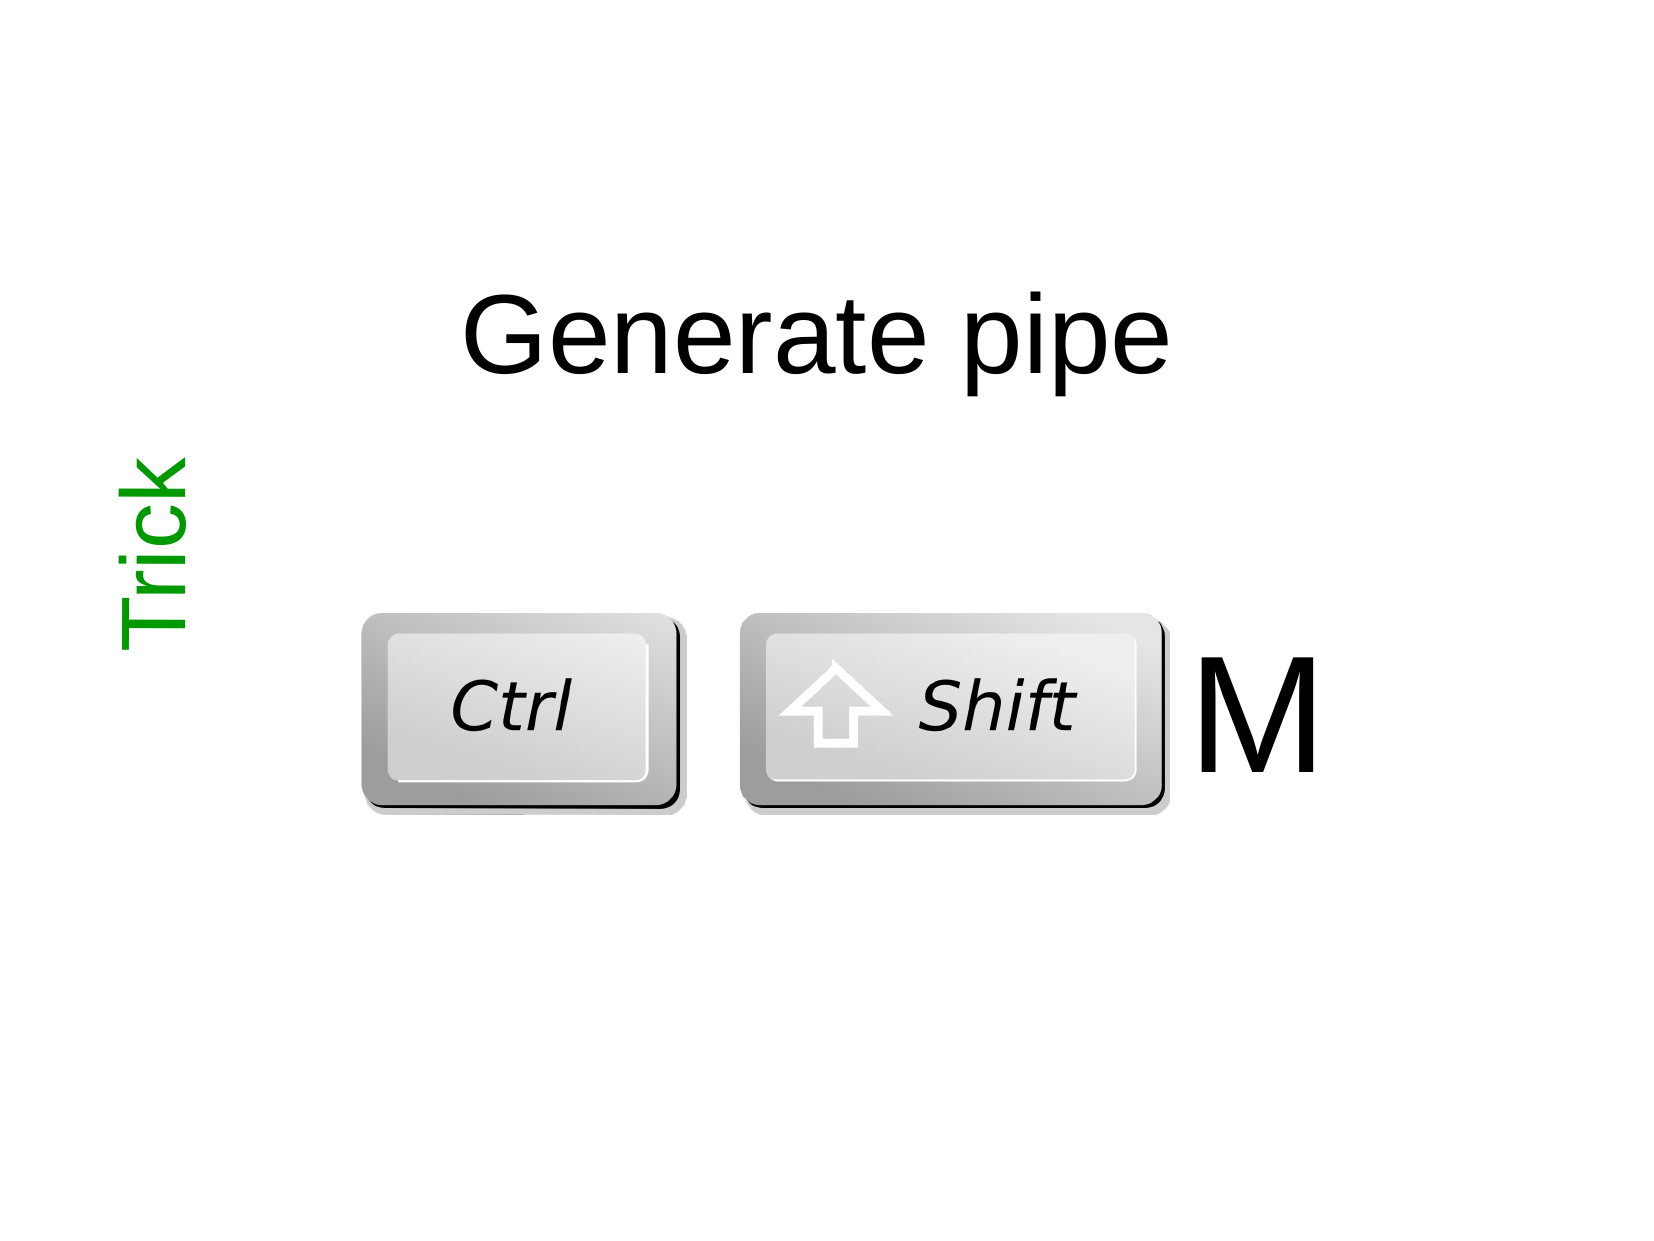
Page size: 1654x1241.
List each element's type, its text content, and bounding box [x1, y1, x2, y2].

subtitle Generate pipe M [94, 47, 1571, 1146]
title Trick [48, 0, 260, 1241]
picture [716, 613, 1170, 815]
picture [342, 613, 712, 815]
